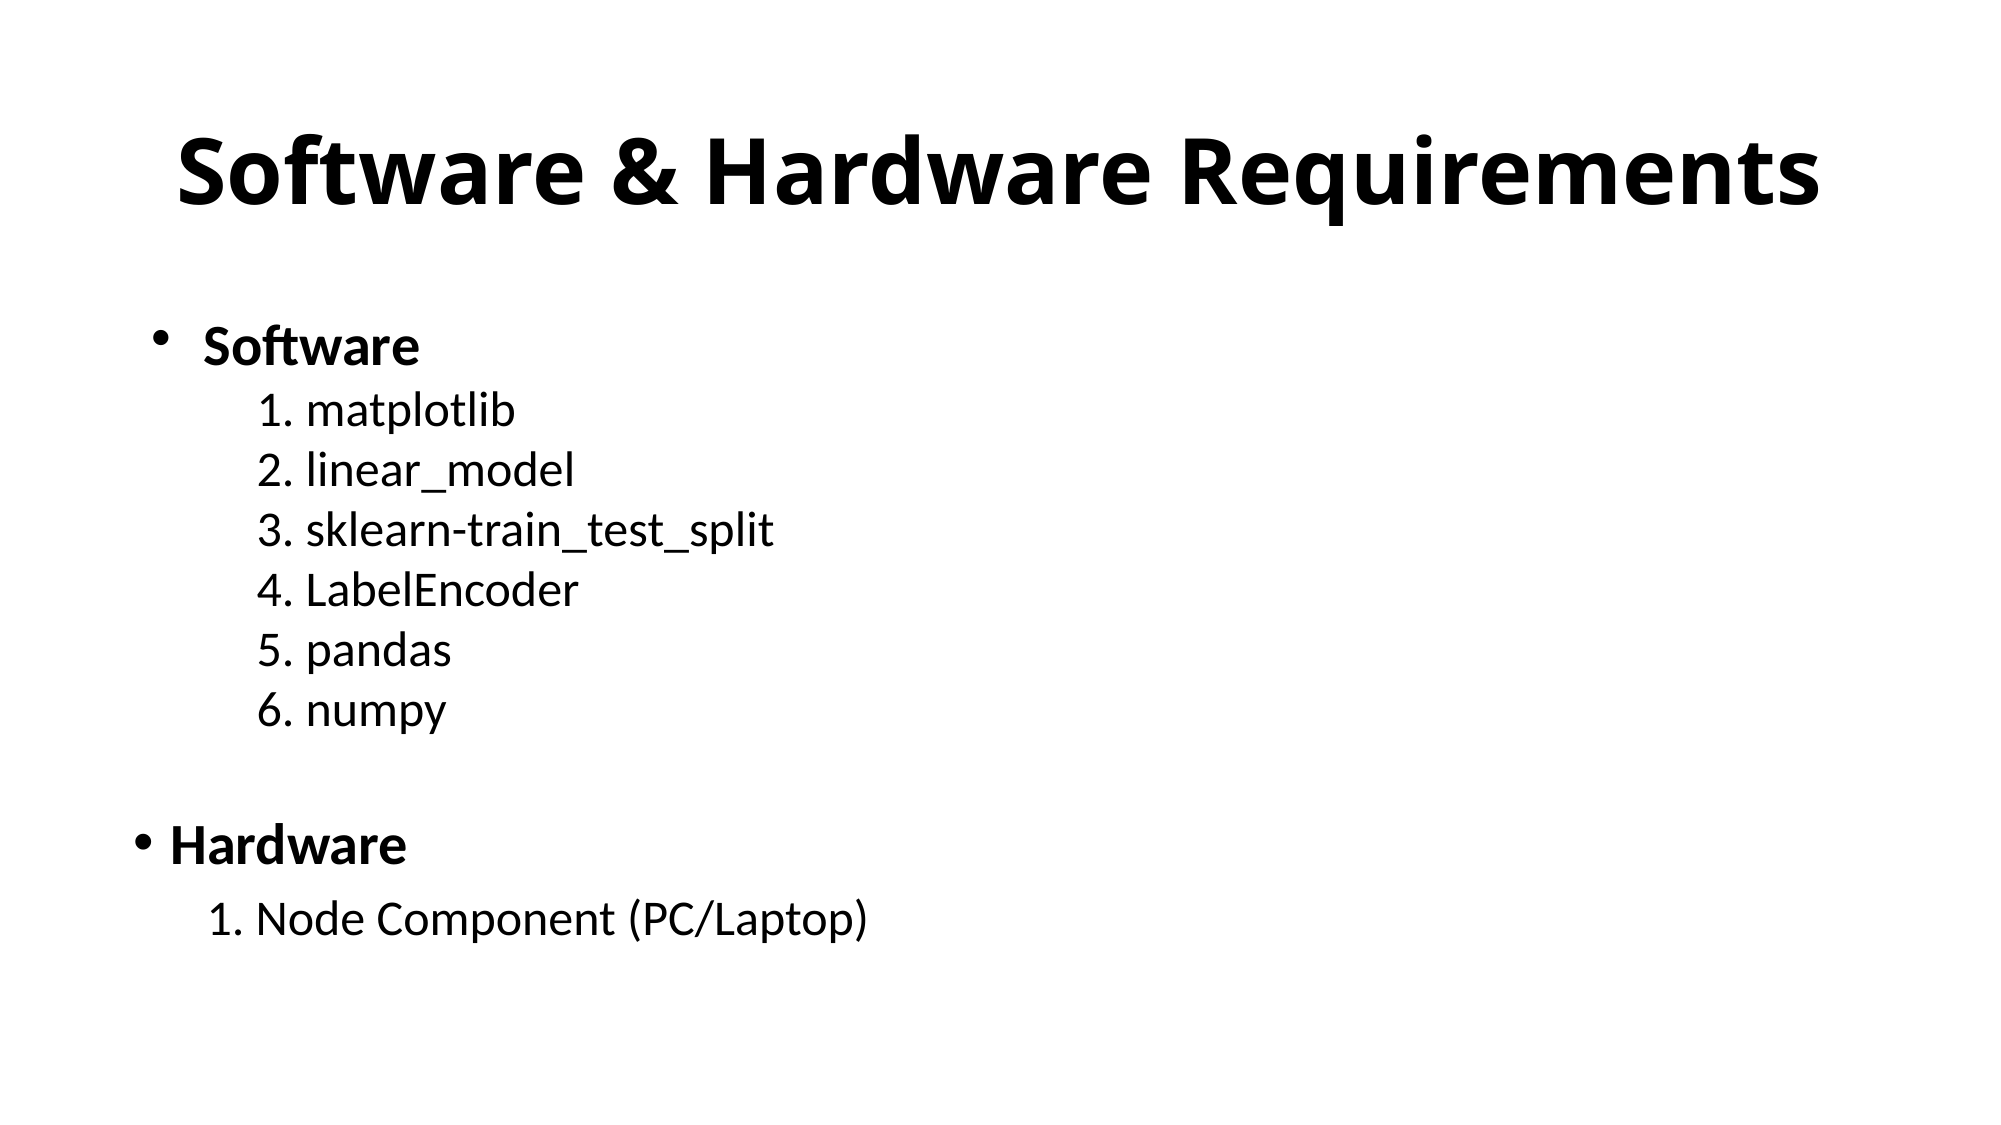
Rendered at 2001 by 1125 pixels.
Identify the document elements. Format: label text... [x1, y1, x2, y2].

text_box Software 1. matplotlib 2. linear_model 3. sklearn-train_test_split 4. LabelEncoder 5. pandas 6. numpy Hardware 1. Node Component (PC/Laptop) [118, 299, 1843, 1080]
text_box Software & Hardware Requirements [137, 59, 1863, 277]
